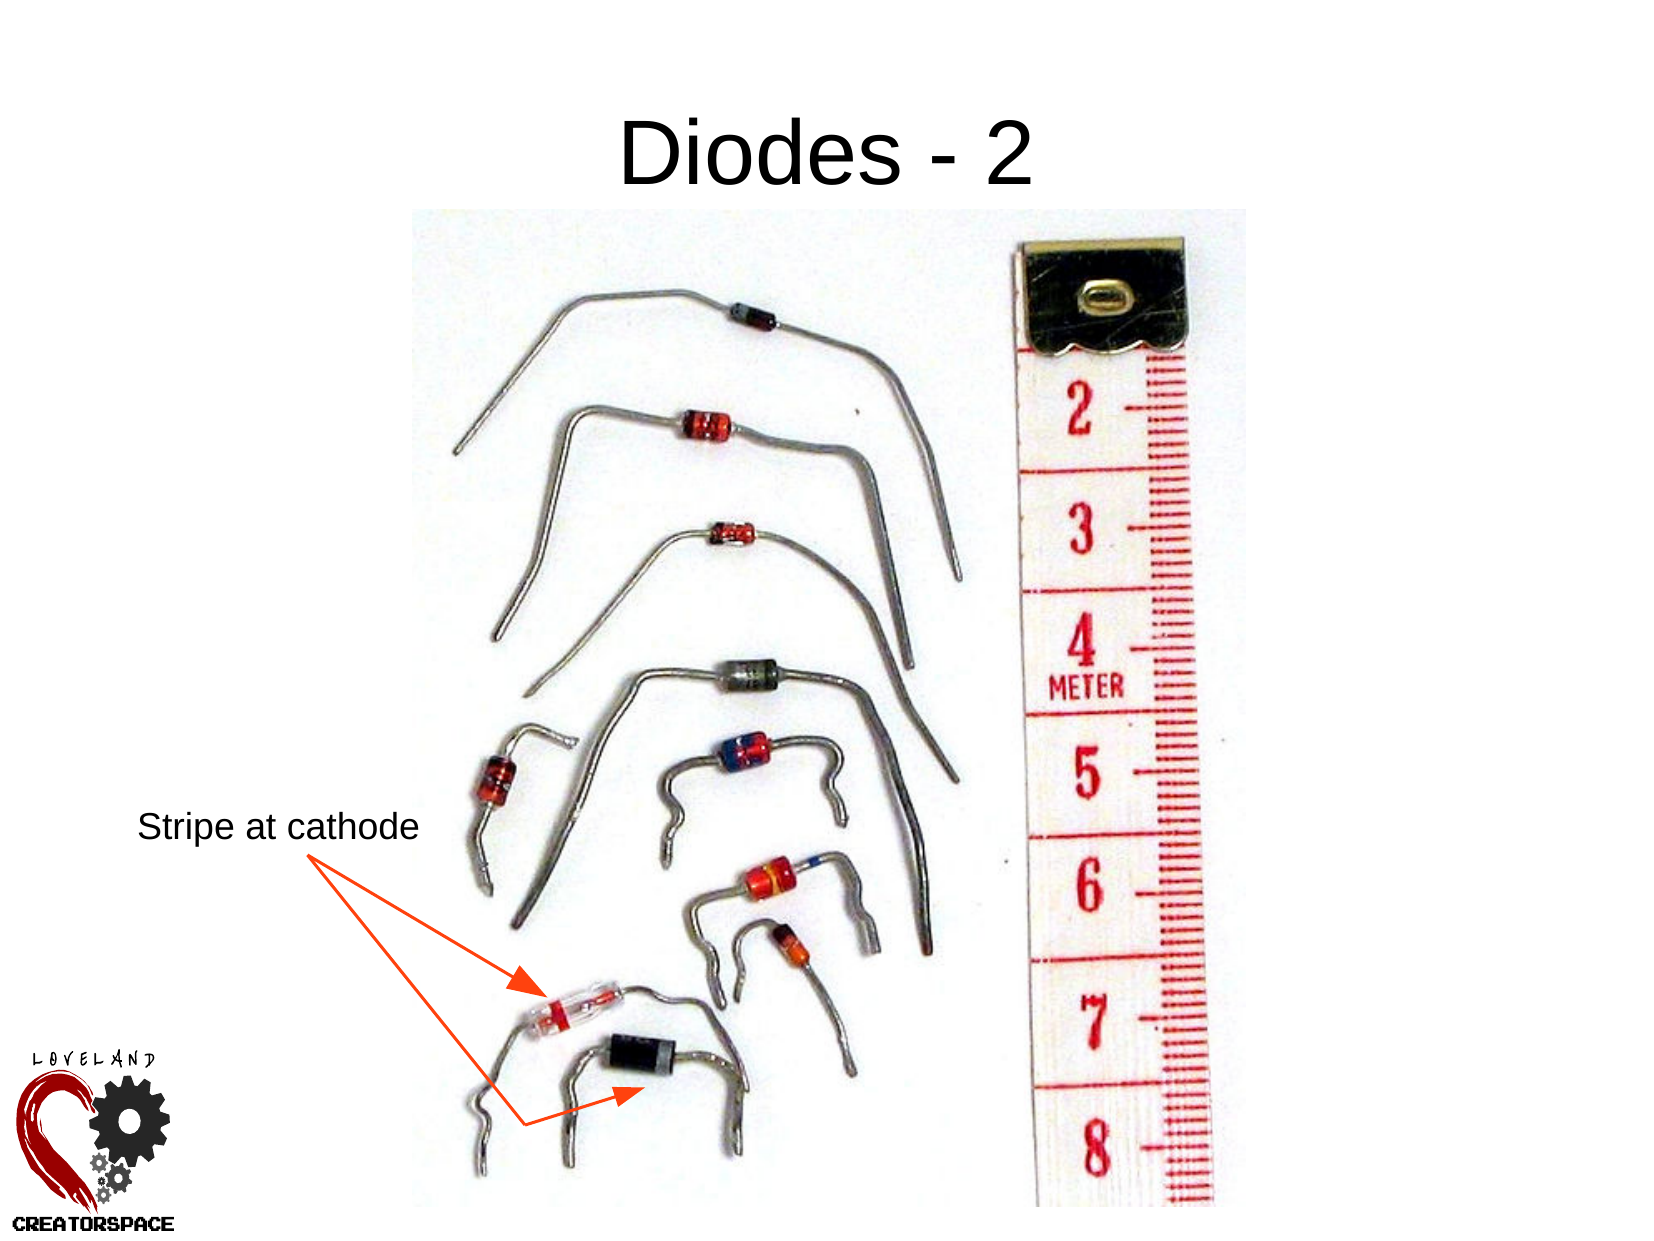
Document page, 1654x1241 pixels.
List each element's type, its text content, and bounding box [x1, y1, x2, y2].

picture [412, 209, 1246, 1208]
title Diodes - 2 [82, 49, 1571, 257]
text_box Stripe at cathode [122, 798, 436, 856]
